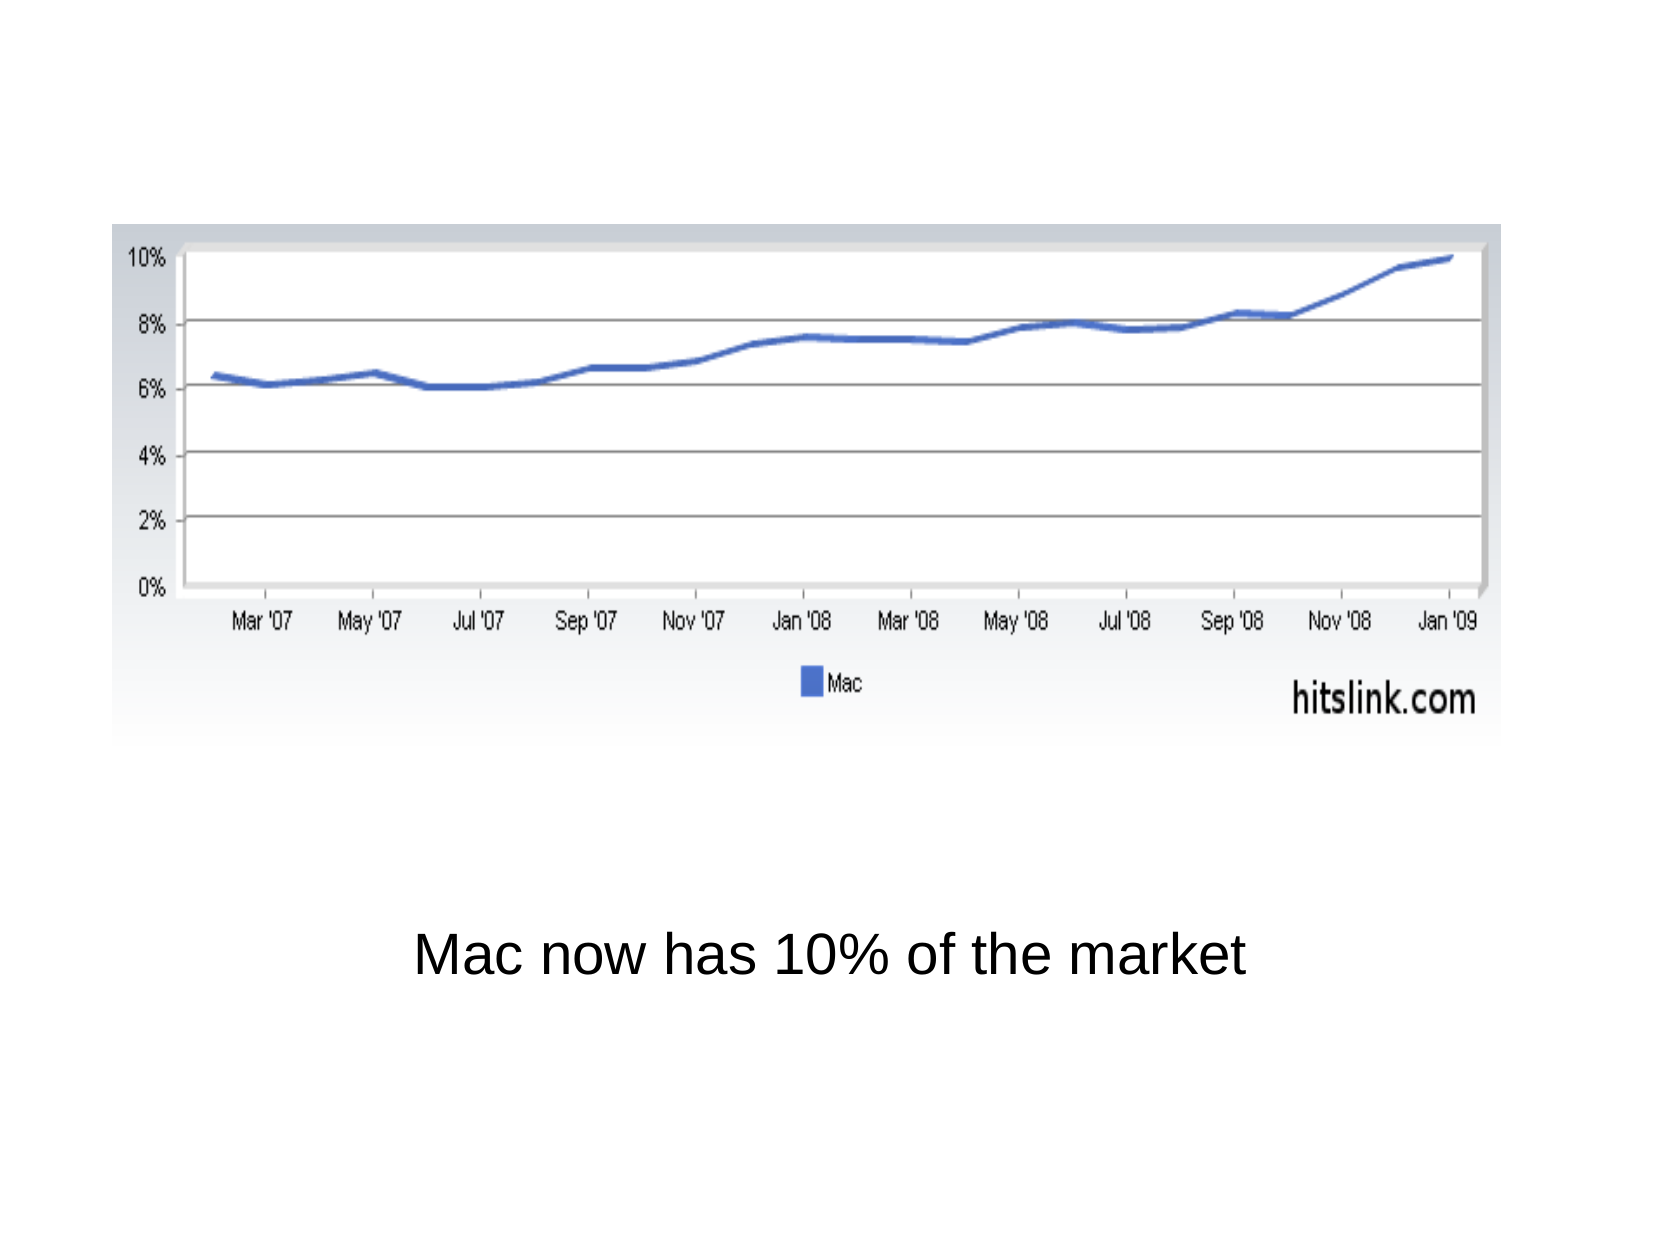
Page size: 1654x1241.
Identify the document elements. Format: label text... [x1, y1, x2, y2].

title Mac now has 10% of the market [86, 857, 1576, 1051]
picture [112, 224, 1501, 751]
